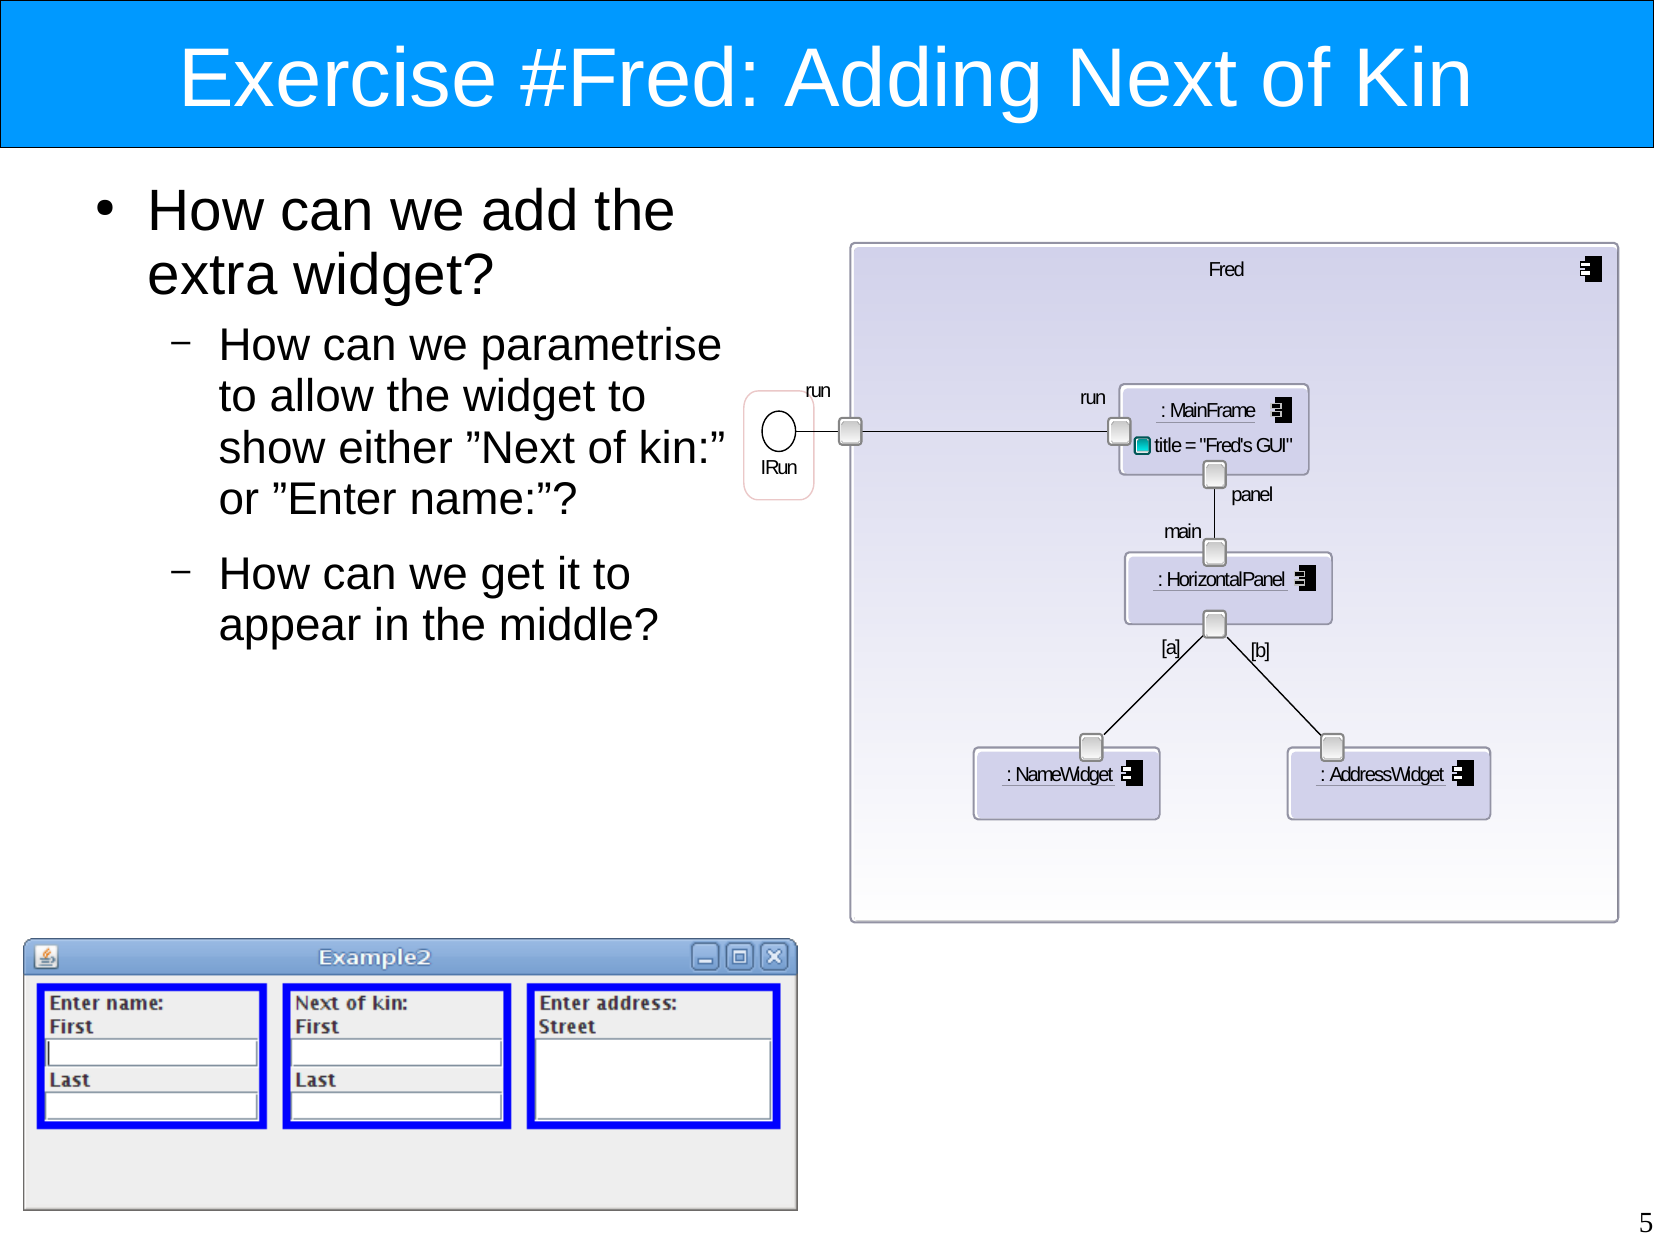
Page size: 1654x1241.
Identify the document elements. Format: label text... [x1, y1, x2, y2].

list How can we add the extra widget? How can we parametrise to allow the widget to show either ”Next of kin:” or ”Enter name:”? How can we get it to appear in the middle? [76, 177, 739, 938]
picture [23, 938, 798, 1211]
picture [738, 236, 1626, 931]
title Exercise #Fred: Adding Next of Kin [82, 21, 1571, 135]
